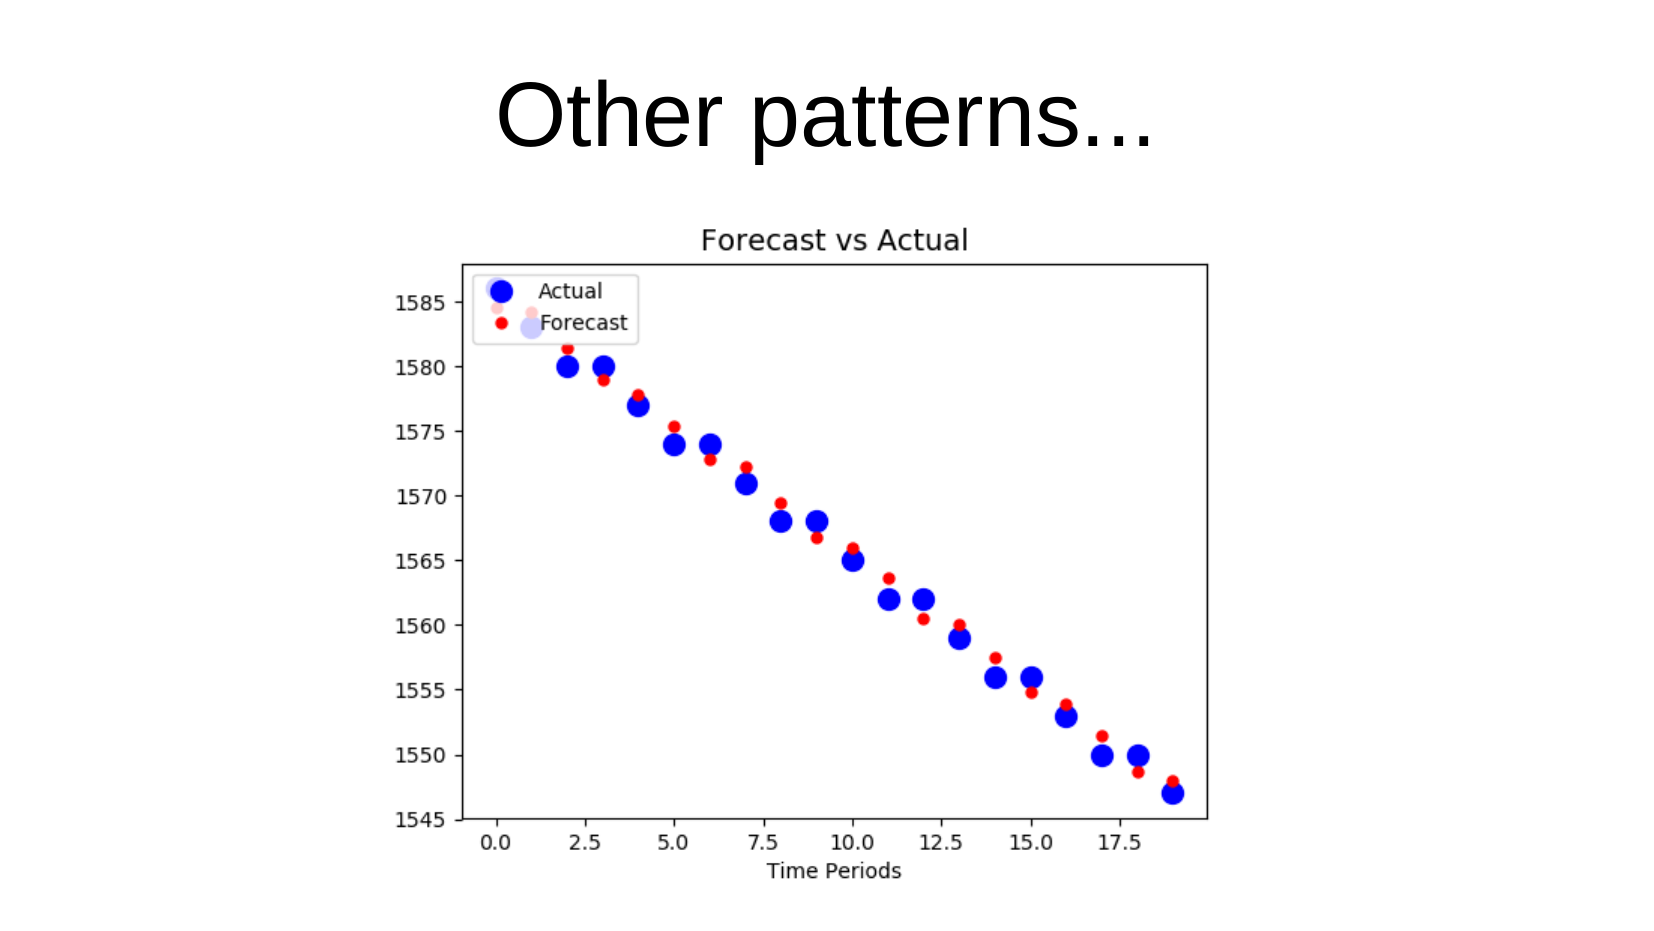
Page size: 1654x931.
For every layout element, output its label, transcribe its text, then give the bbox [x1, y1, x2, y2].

title Other patterns... [82, 37, 1571, 193]
picture [342, 177, 1303, 898]
